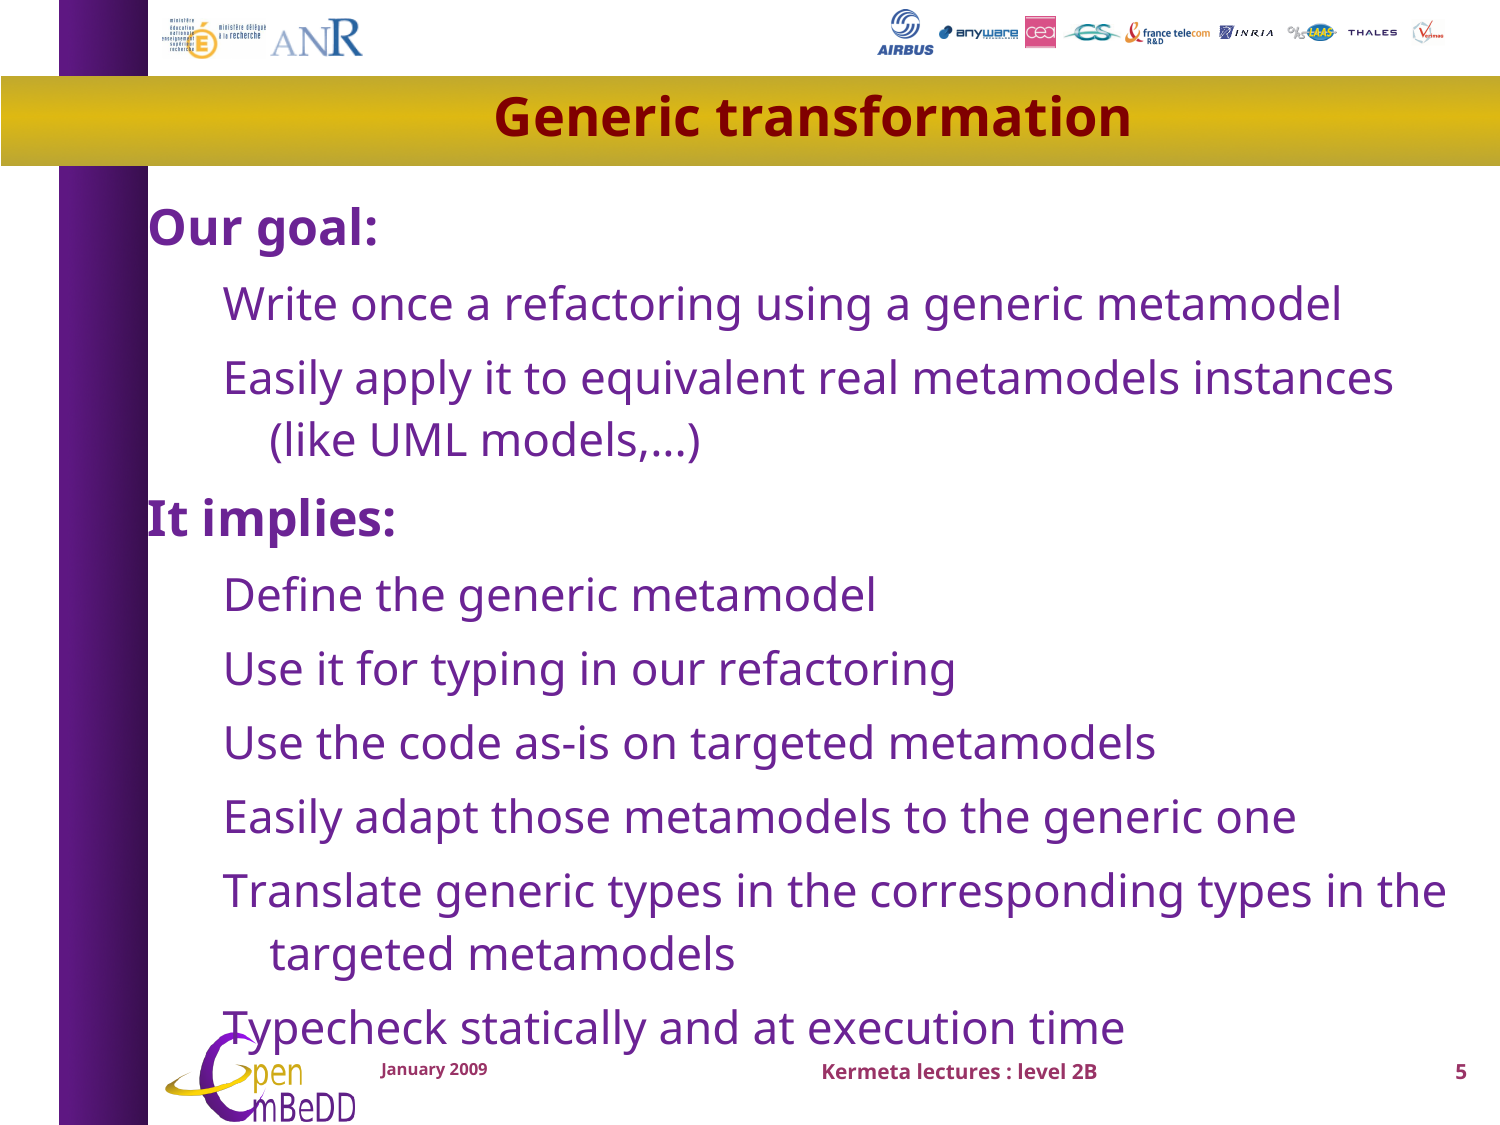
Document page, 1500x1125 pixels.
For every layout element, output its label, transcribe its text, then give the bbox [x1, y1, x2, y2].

picture [1, 0, 1500, 1125]
title Generic transformation [147, 66, 1481, 164]
list Our goal: Write once a refactoring using a generic metamodel Easily apply it to equivalent real metamodels instances (like UML models,...) It implies: Define the generic metamodel Use it for typing in our refactoring Use the code as-is on targeted metamodels Easily adapt those metamodels to the generic one Translate generic types in the corresponding types in the targeted metamodels Typecheck statically and at execution time [147, 191, 1488, 1004]
picture [270, 18, 363, 57]
picture [279, 1032, 292, 1041]
picture [877, 9, 1445, 55]
picture [165, 1032, 355, 1122]
picture [162, 18, 266, 59]
